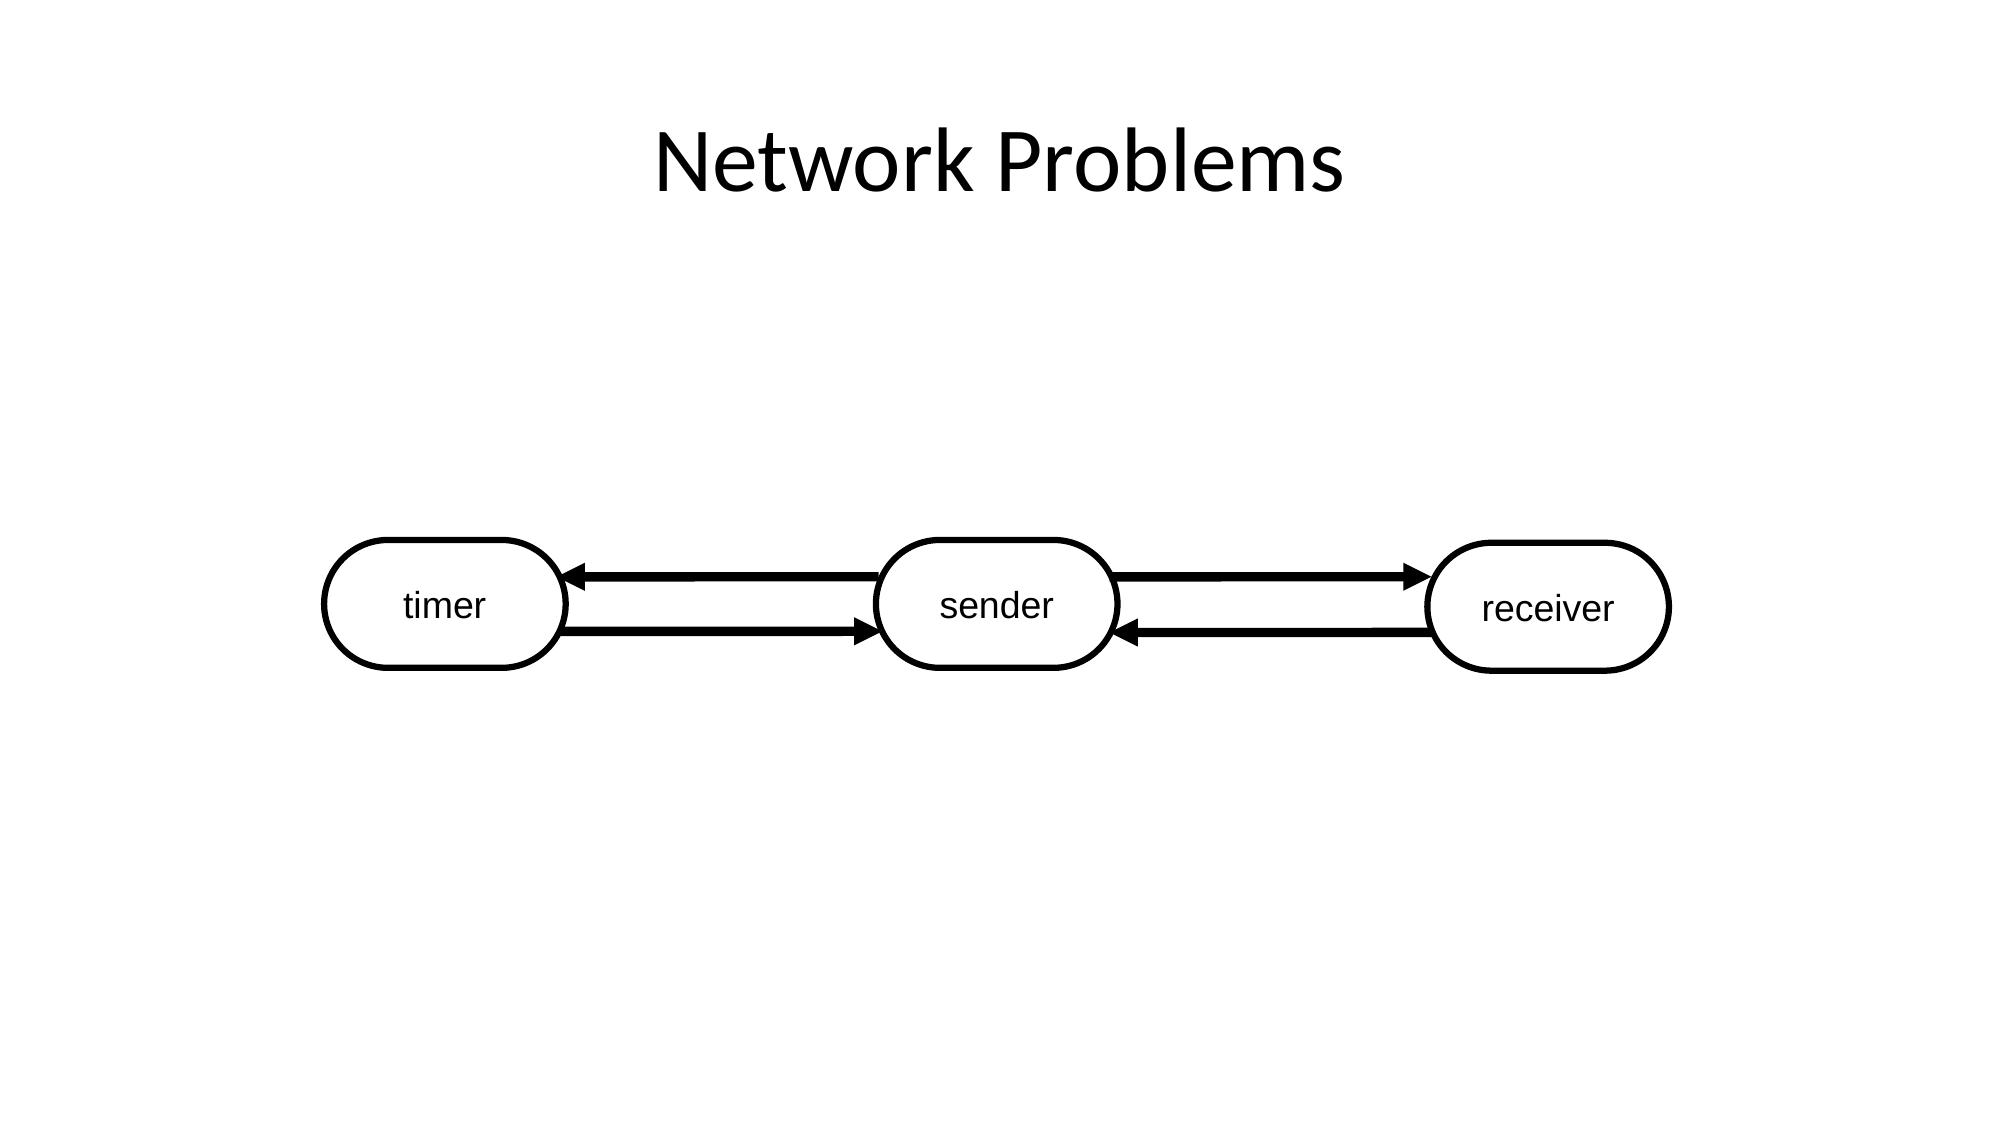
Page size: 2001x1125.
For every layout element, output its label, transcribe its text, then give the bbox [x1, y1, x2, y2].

text_box sender [875, 539, 1118, 668]
text_box timer [324, 539, 566, 668]
title Network Problems [137, 59, 1863, 278]
text_box receiver [1427, 542, 1669, 671]
